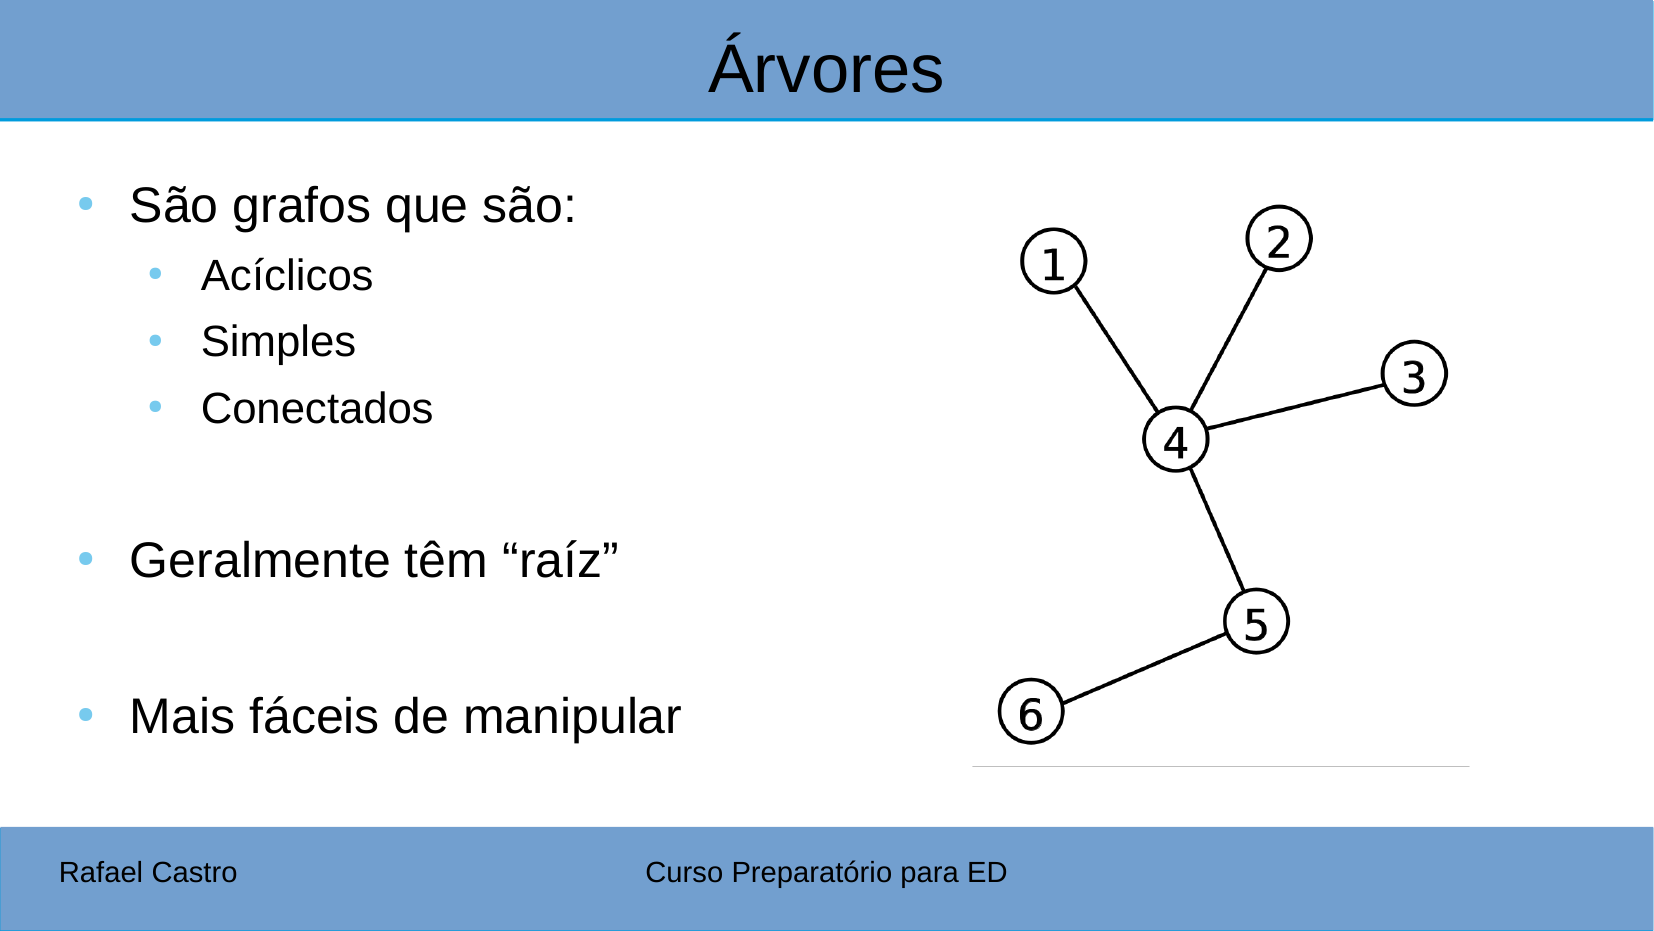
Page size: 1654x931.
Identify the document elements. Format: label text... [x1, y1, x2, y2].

list São grafos que são: Acíclicos Simples Conectados Geralmente têm “raíz” Mais fáceis de manipular [59, 177, 809, 768]
picture [925, 177, 1516, 768]
title Árvores [59, 29, 1595, 108]
